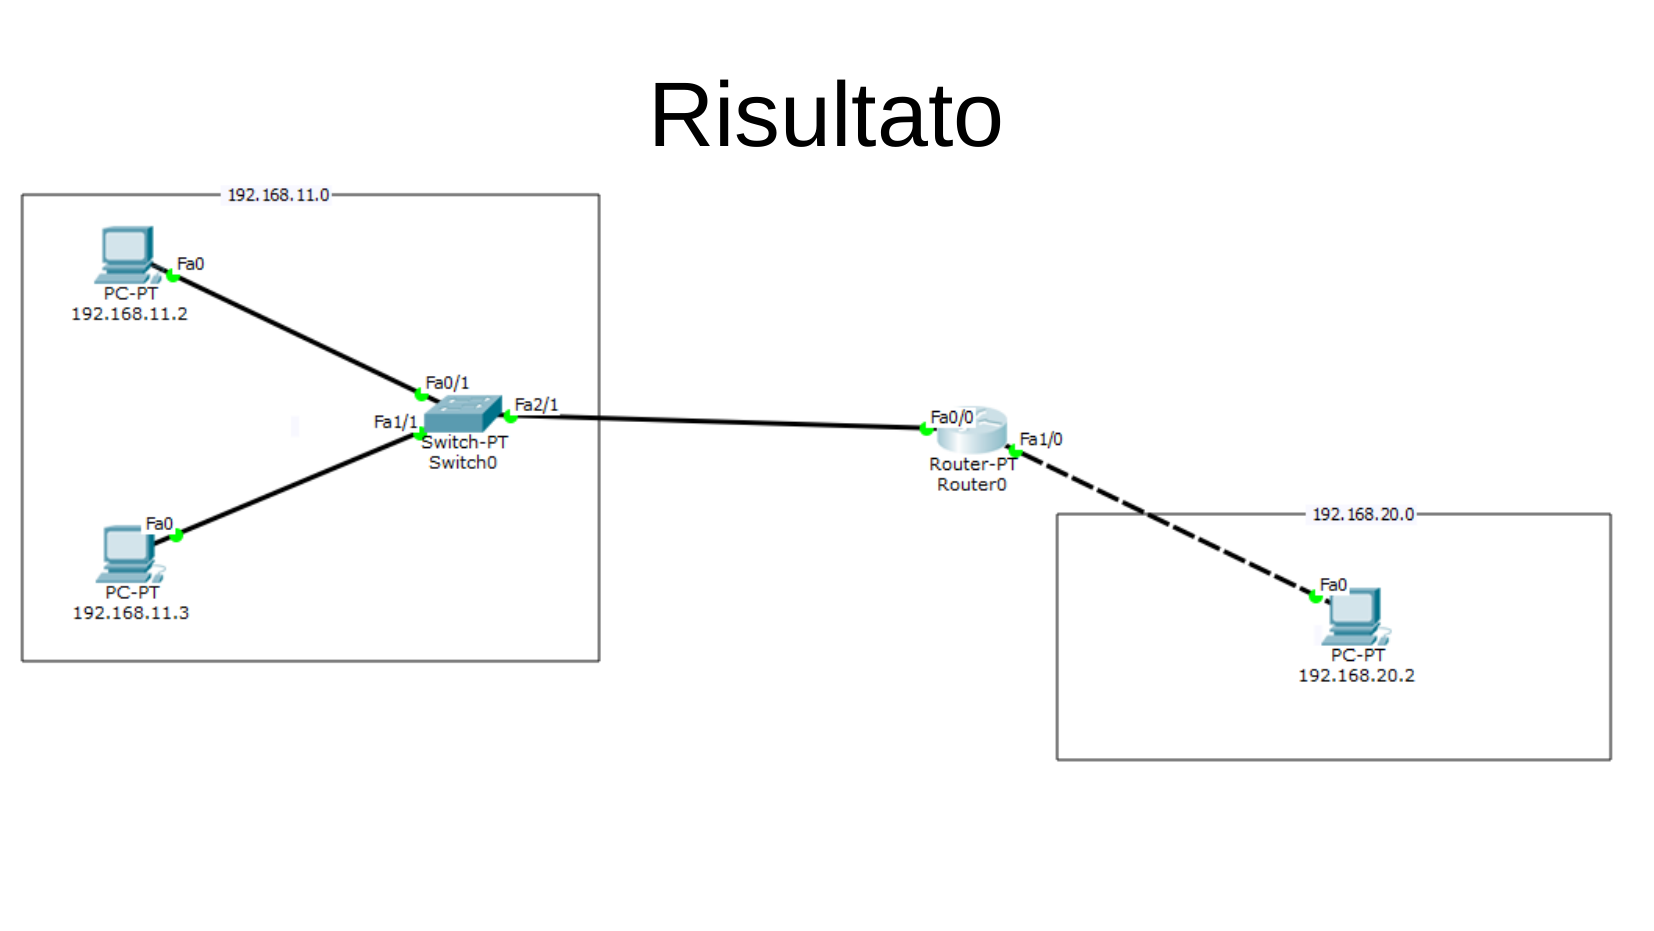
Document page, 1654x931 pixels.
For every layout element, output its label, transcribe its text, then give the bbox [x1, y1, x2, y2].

picture [10, 184, 1625, 768]
title Risultato [82, 37, 1571, 184]
